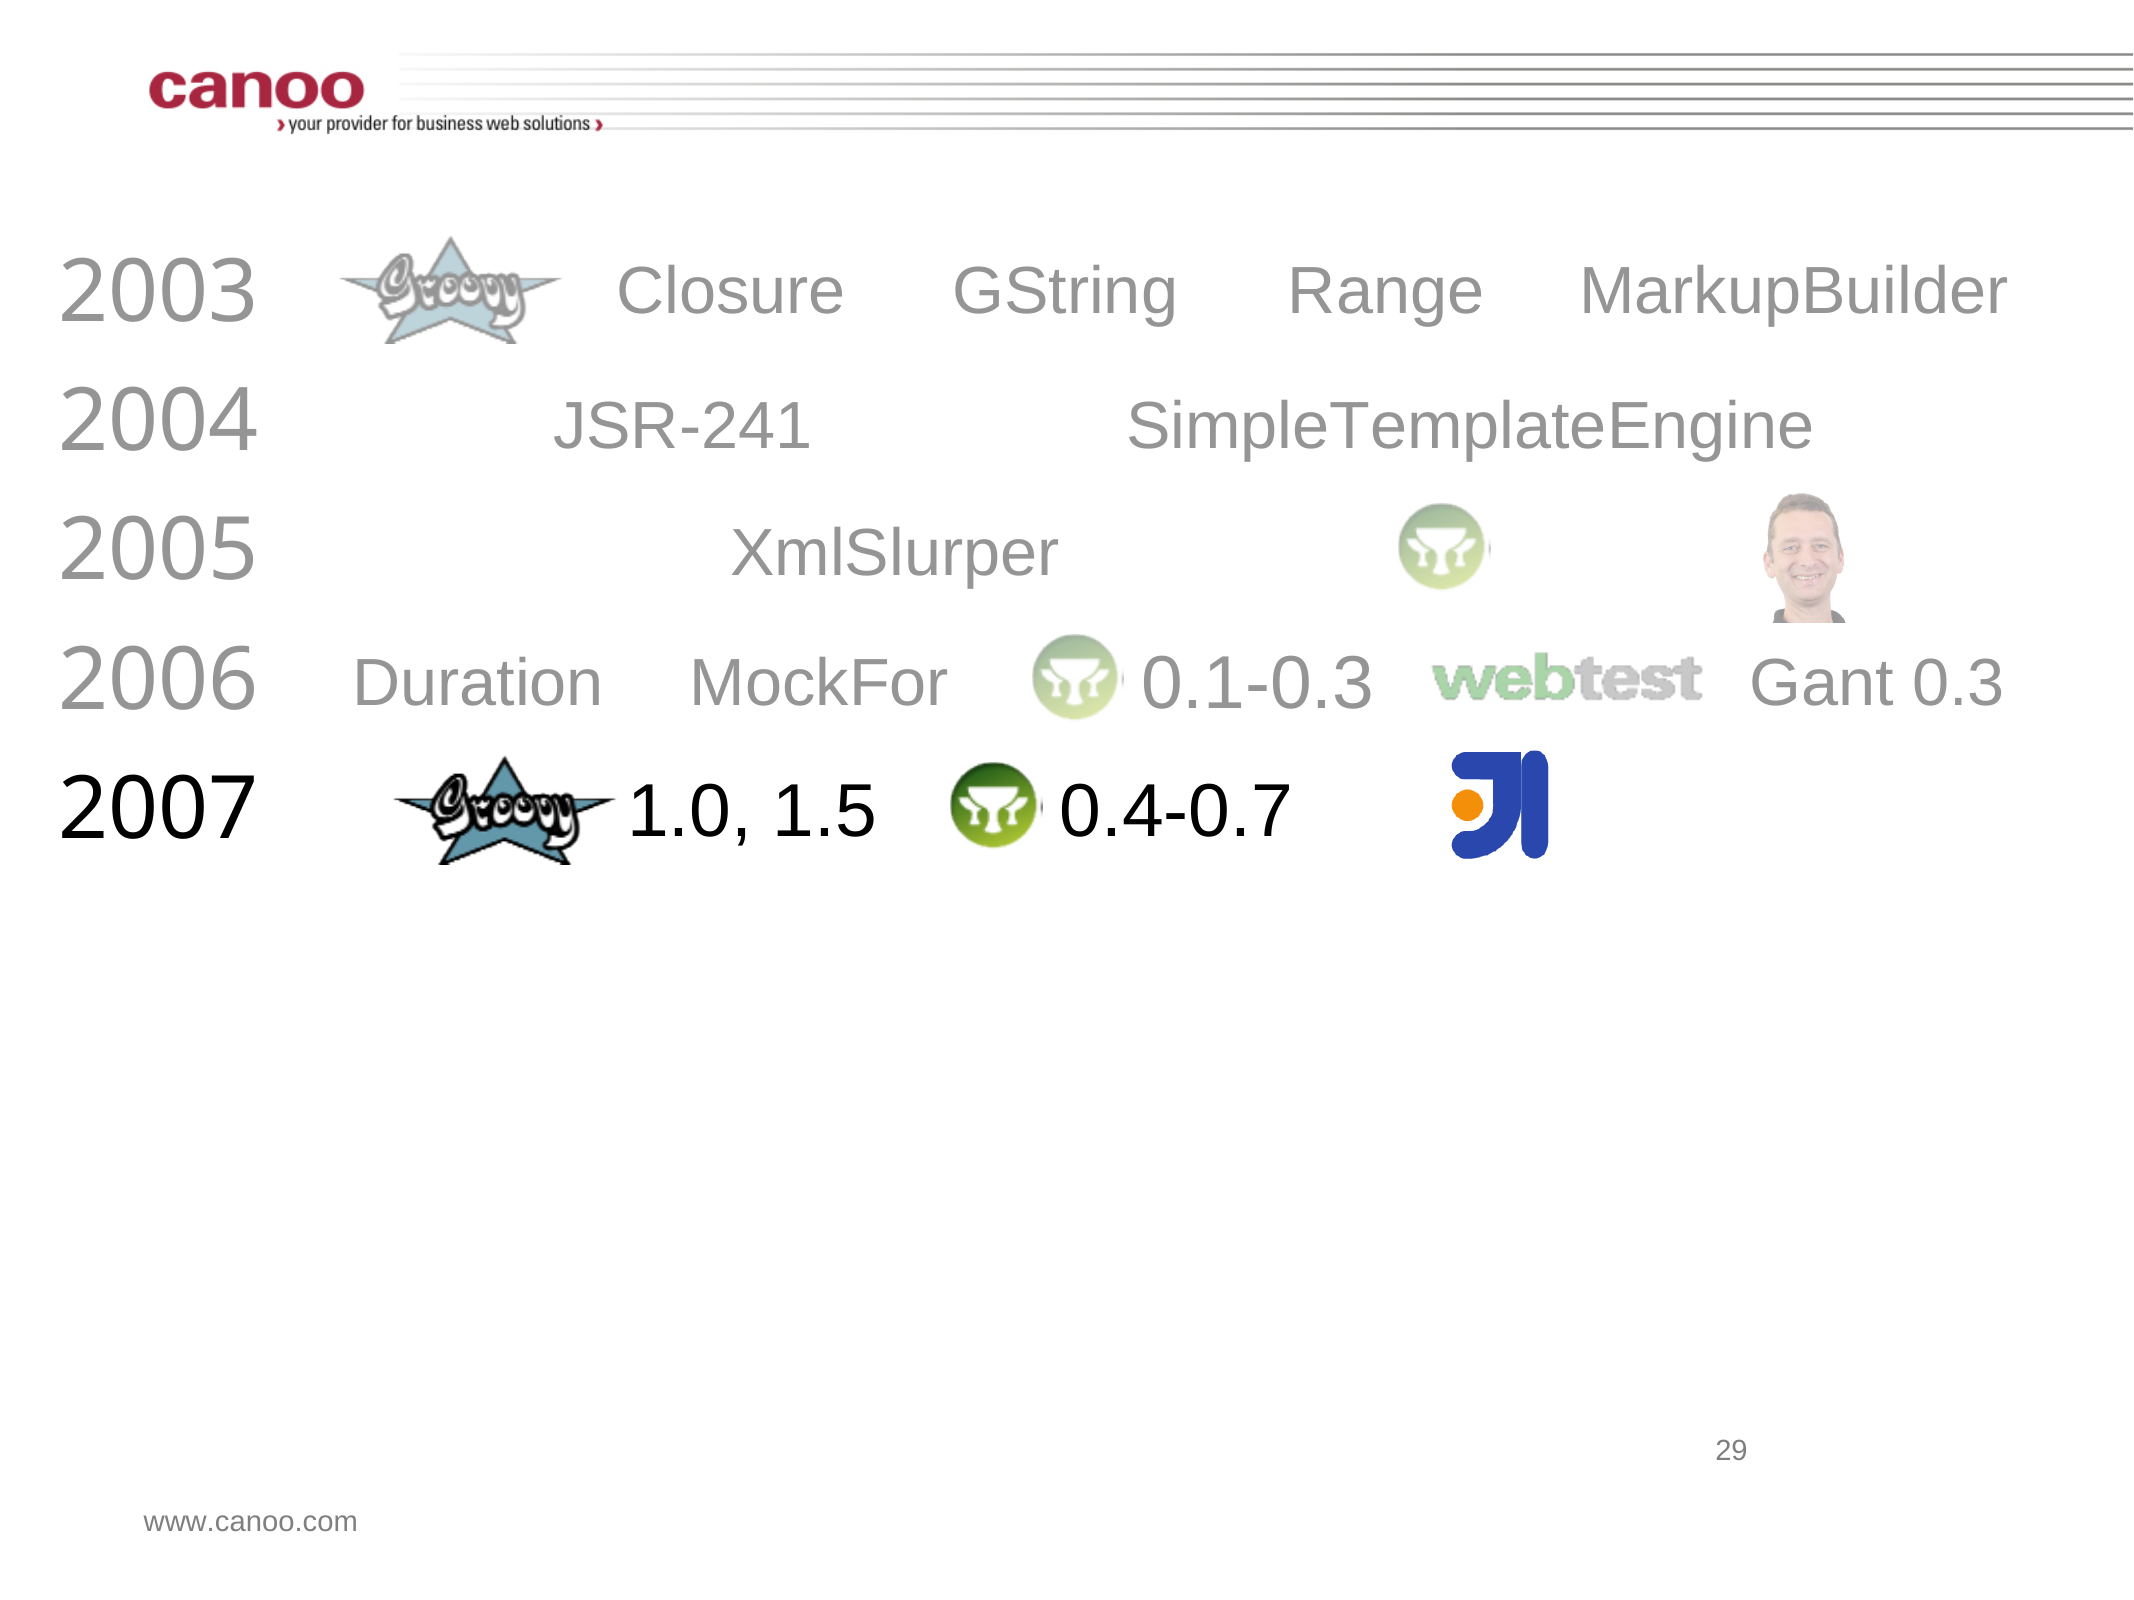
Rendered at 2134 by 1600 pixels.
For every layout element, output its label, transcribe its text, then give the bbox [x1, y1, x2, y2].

text_box 0.4-0.7 [1044, 754, 1309, 860]
text_box 1.0, 1.5 [612, 754, 892, 860]
picture [950, 762, 1043, 852]
text_box 2007 [43, 751, 297, 864]
text_box <number> [1705, 1423, 1758, 1474]
picture [0, 21, 2134, 188]
picture [37, 225, 2101, 865]
